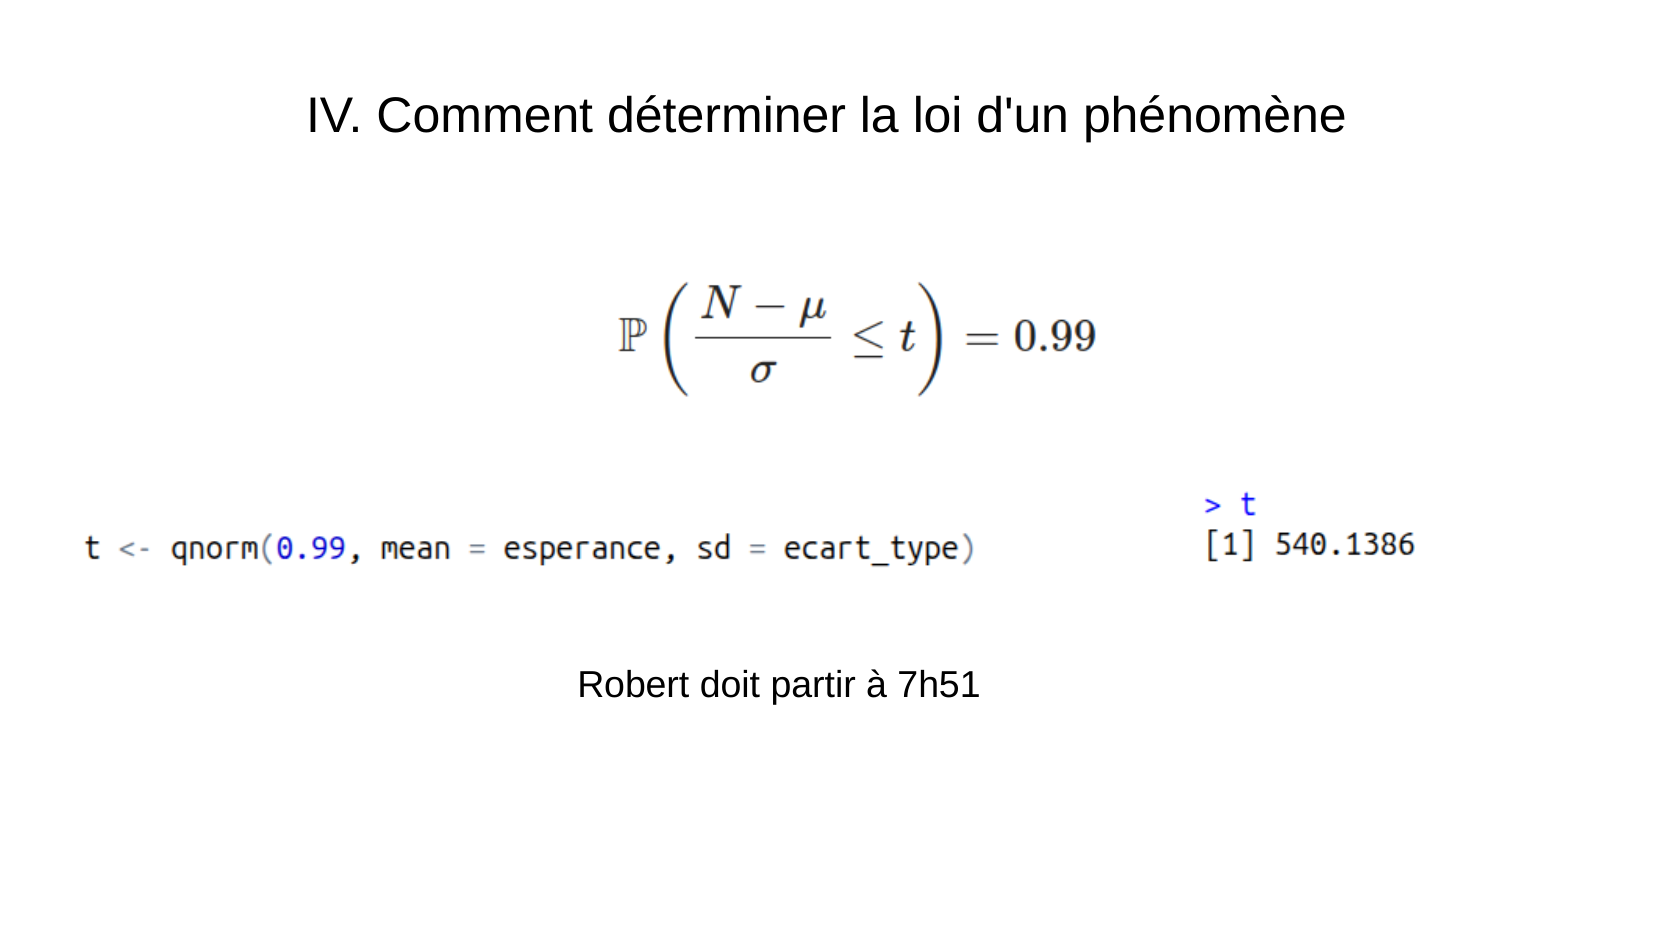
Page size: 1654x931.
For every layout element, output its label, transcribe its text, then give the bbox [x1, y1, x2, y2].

title IV. Comment déterminer la loi d'un phénomène [82, 37, 1571, 193]
picture [1196, 487, 1426, 563]
picture [600, 262, 1108, 425]
picture [75, 524, 985, 580]
text_box Robert doit partir à 7h51 [562, 655, 997, 713]
